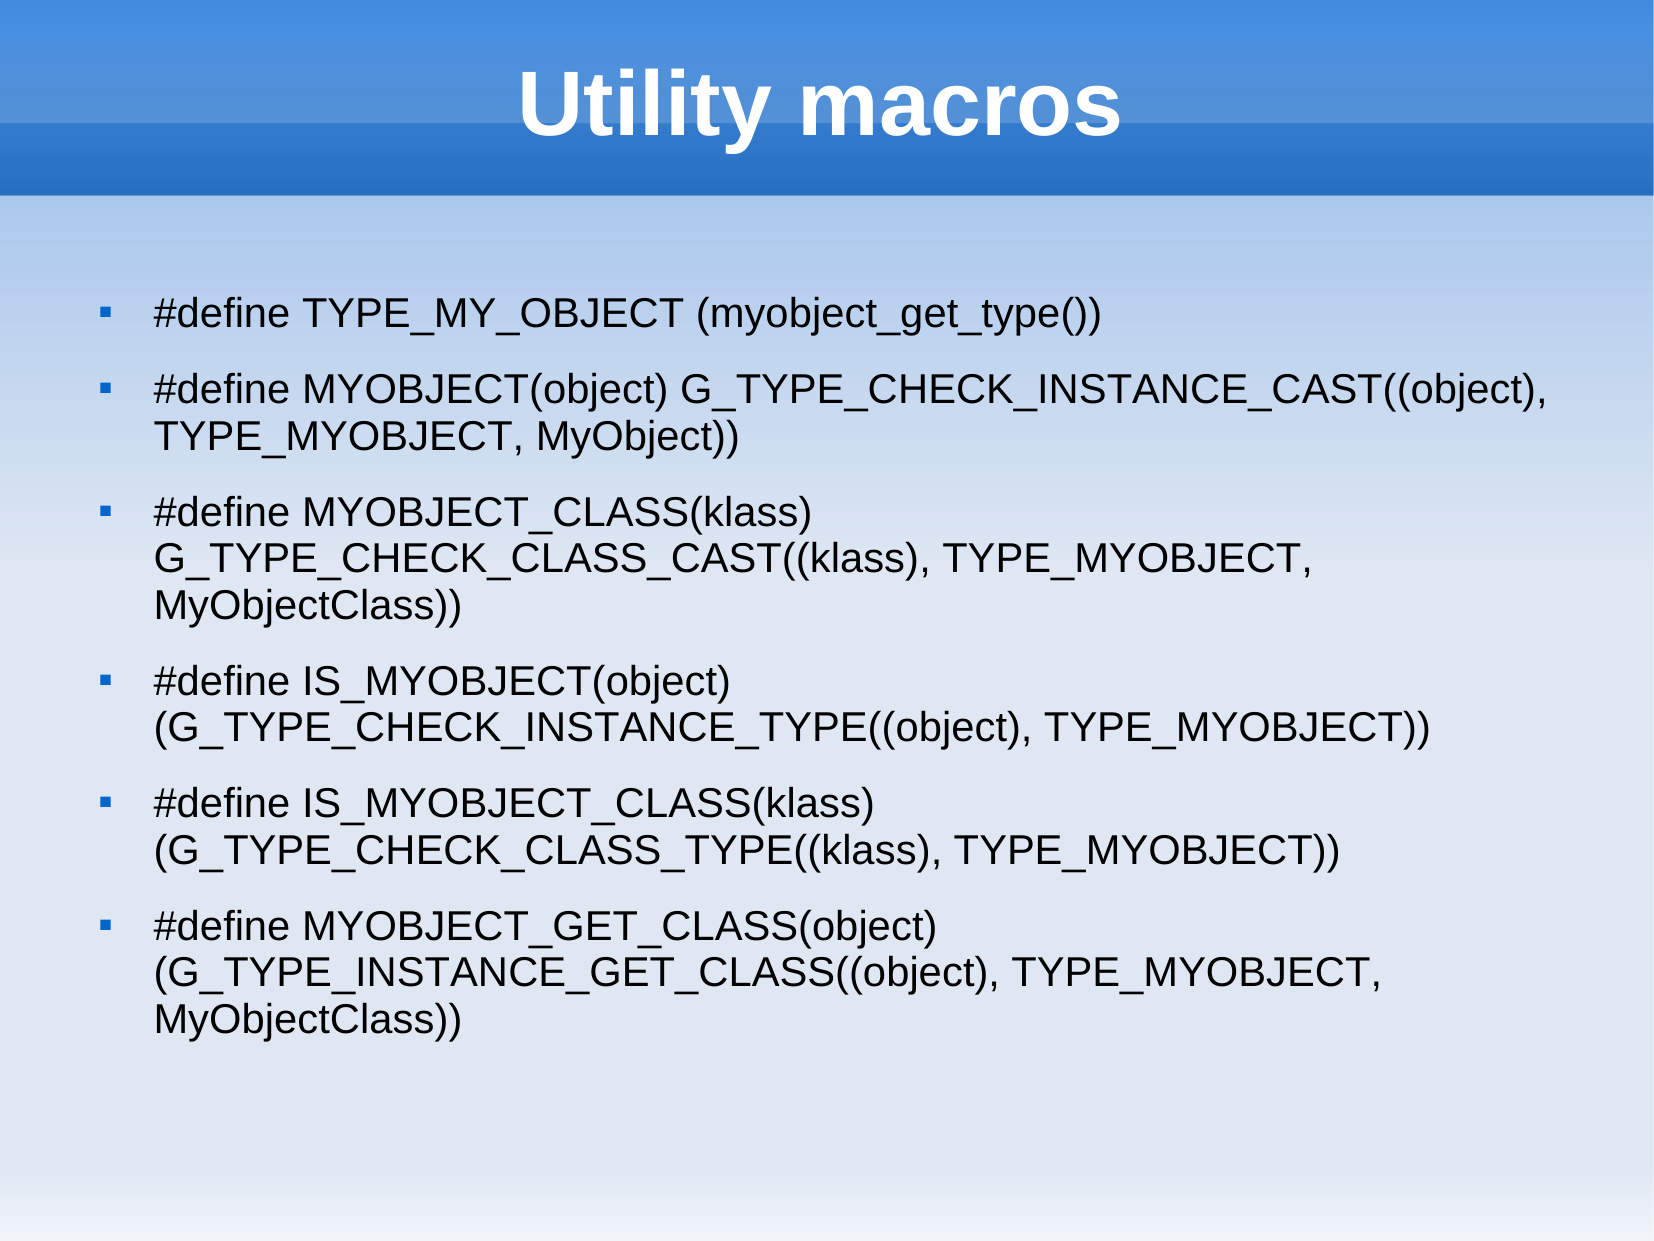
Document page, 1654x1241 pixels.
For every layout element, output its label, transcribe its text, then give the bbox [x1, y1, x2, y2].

picture [0, 0, 1654, 1241]
list #define TYPE_MY_OBJECT (myobject_get_type()) #define MYOBJECT(object) G_TYPE_CHECK_INSTANCE_CAST((object), TYPE_MYOBJECT, MyObject)) #define MYOBJECT_CLASS(klass) G_TYPE_CHECK_CLASS_CAST((klass), TYPE_MYOBJECT, MyObjectClass)) #define IS_MYOBJECT(object) (G_TYPE_CHECK_INSTANCE_TYPE((object), TYPE_MYOBJECT)) #define IS_MYOBJECT_CLASS(klass) (G_TYPE_CHECK_CLASS_TYPE((klass), TYPE_MYOBJECT)) #define MYOBJECT_GET_CLASS(object) (G_TYPE_INSTANCE_GET_CLASS((object), TYPE_MYOBJECT, MyObjectClass)) [82, 290, 1571, 1094]
title Utility macros [76, 7, 1565, 200]
